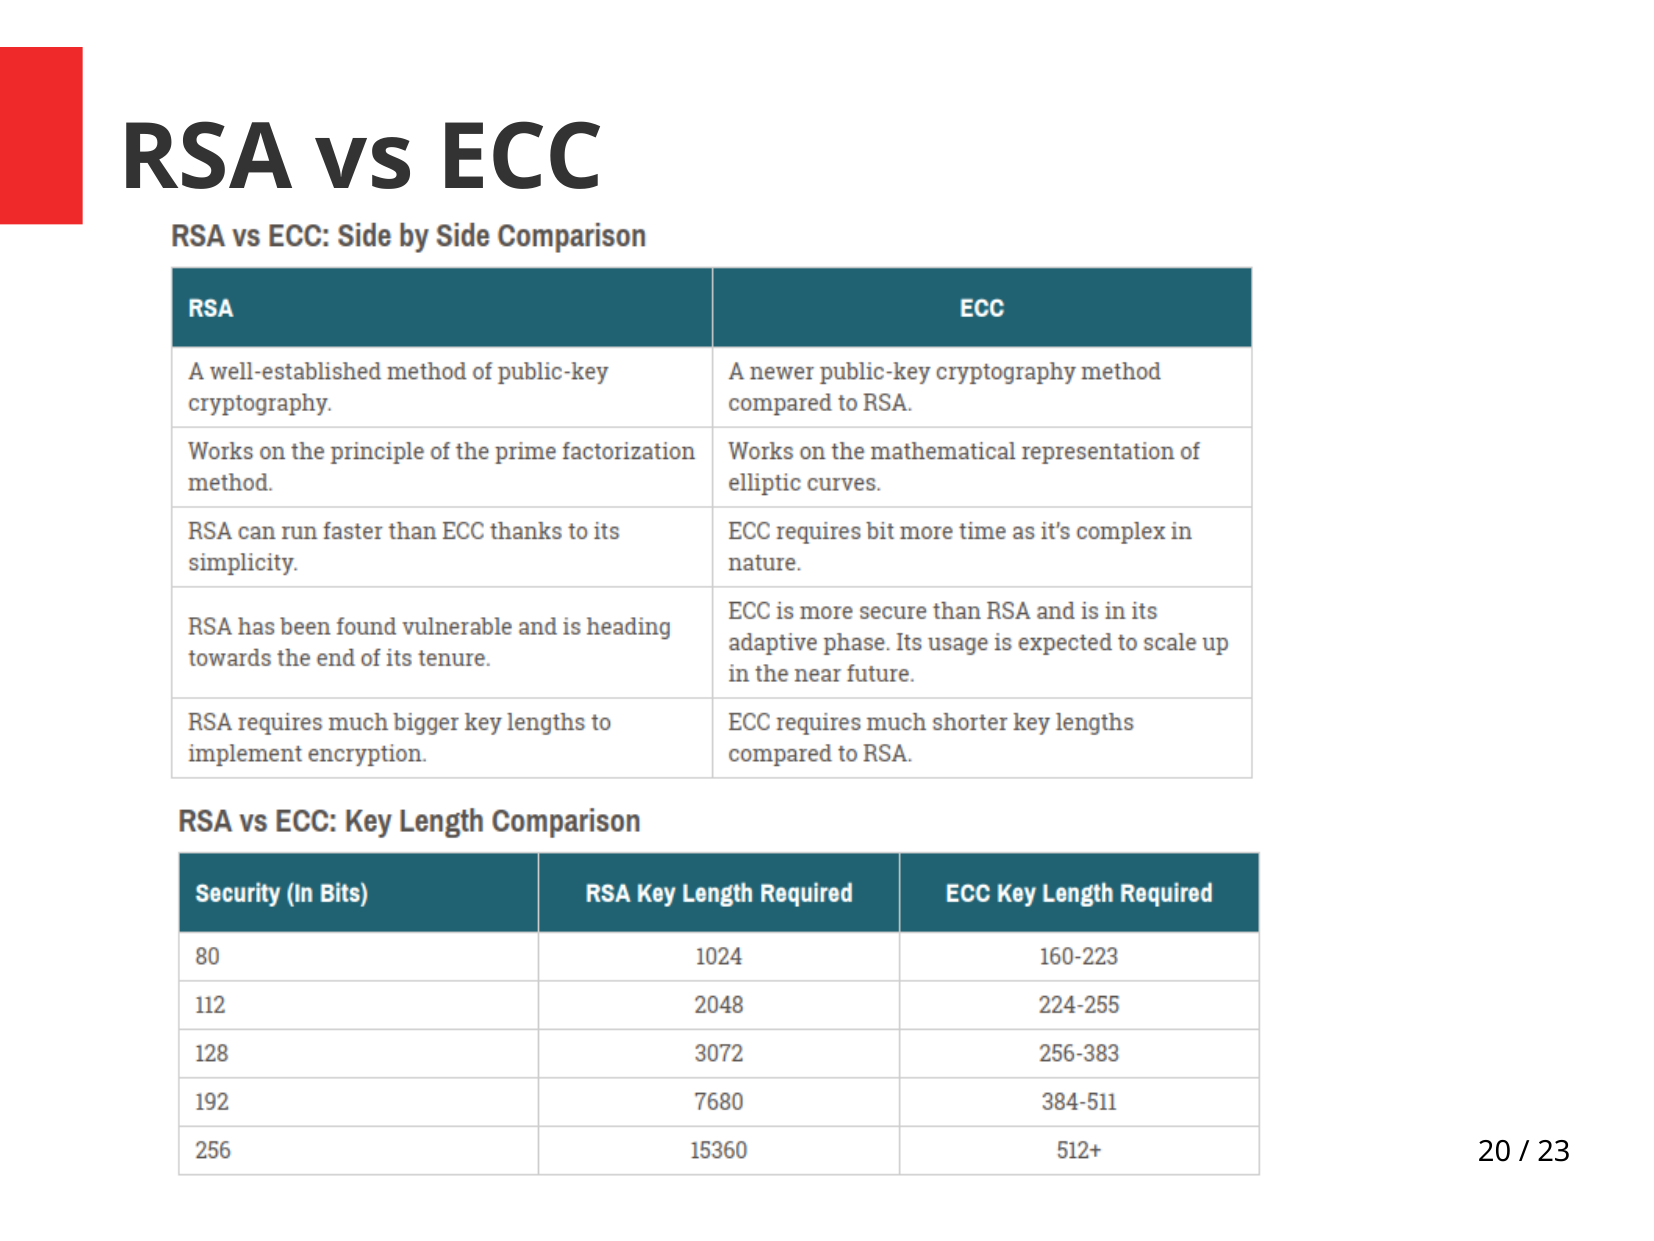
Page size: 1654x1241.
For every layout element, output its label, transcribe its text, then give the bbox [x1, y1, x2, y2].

picture [165, 209, 1276, 1193]
title RSA vs ECC [118, 49, 1571, 257]
